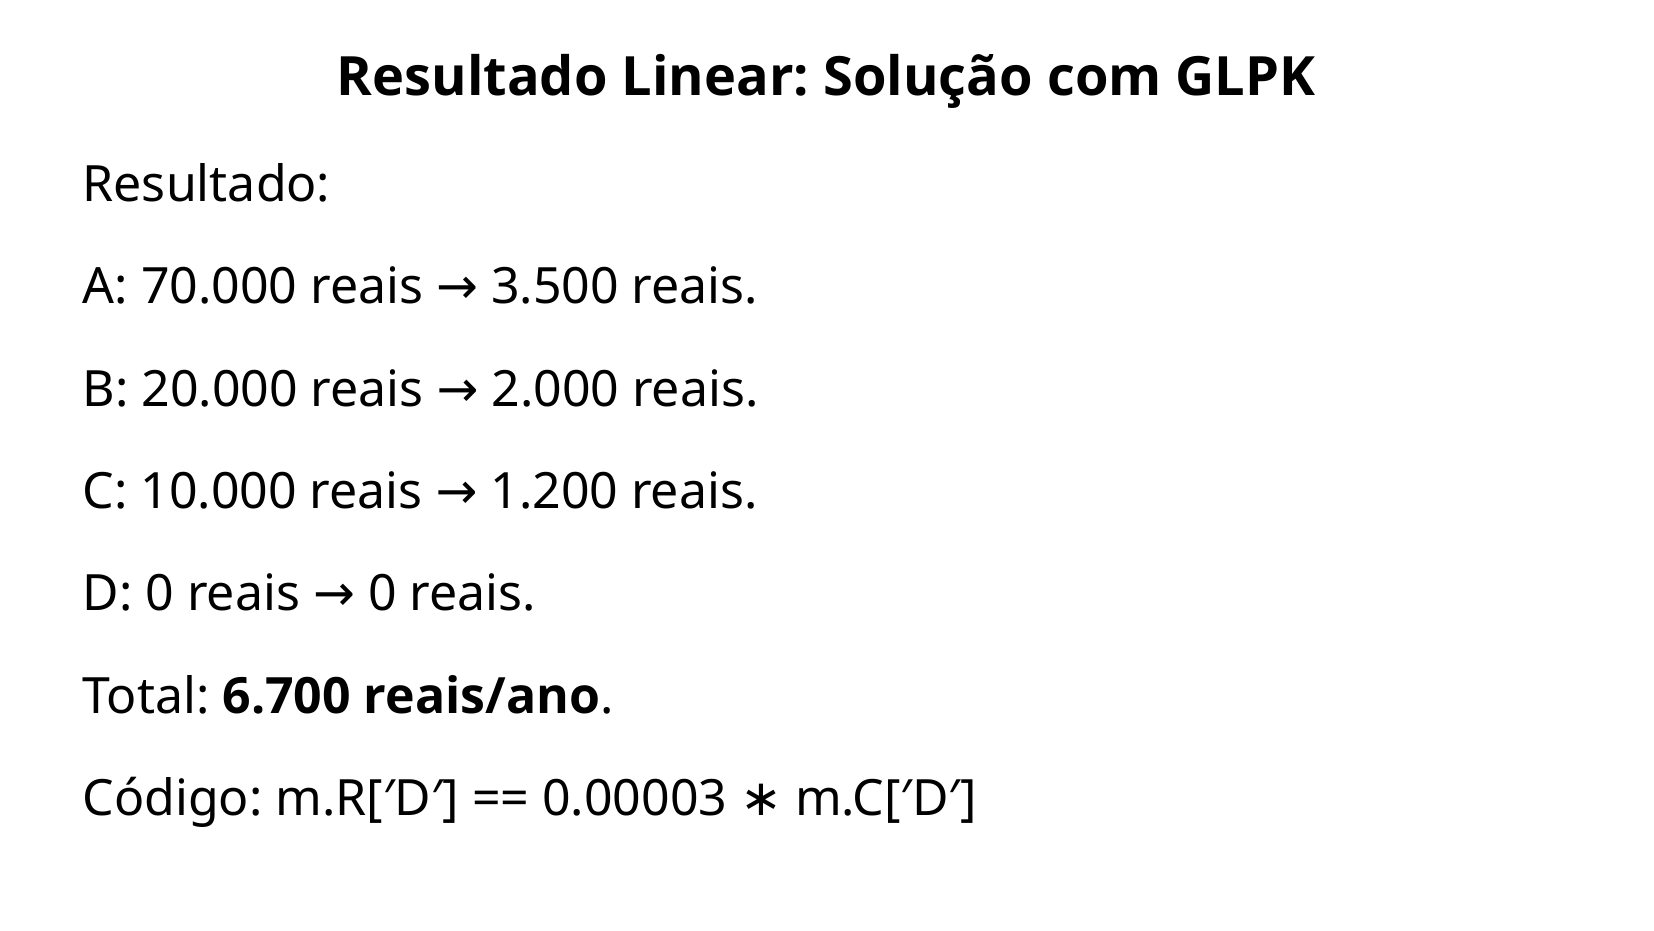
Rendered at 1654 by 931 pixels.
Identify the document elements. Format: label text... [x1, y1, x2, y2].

title Resultado Linear: Solução com GLPK [82, 37, 1571, 113]
subtitle Resultado: A: 70.000 reais → 3.500 reais. B: 20.000 reais → 2.000 reais. C: 10.000 reais → 1.200 reais. D: 0 reais → 0 reais. Total: 6.700 reais/ano. Código: m.R[′D′] == 0.00003 ∗ m.C[′D′] [82, 113, 1571, 819]
